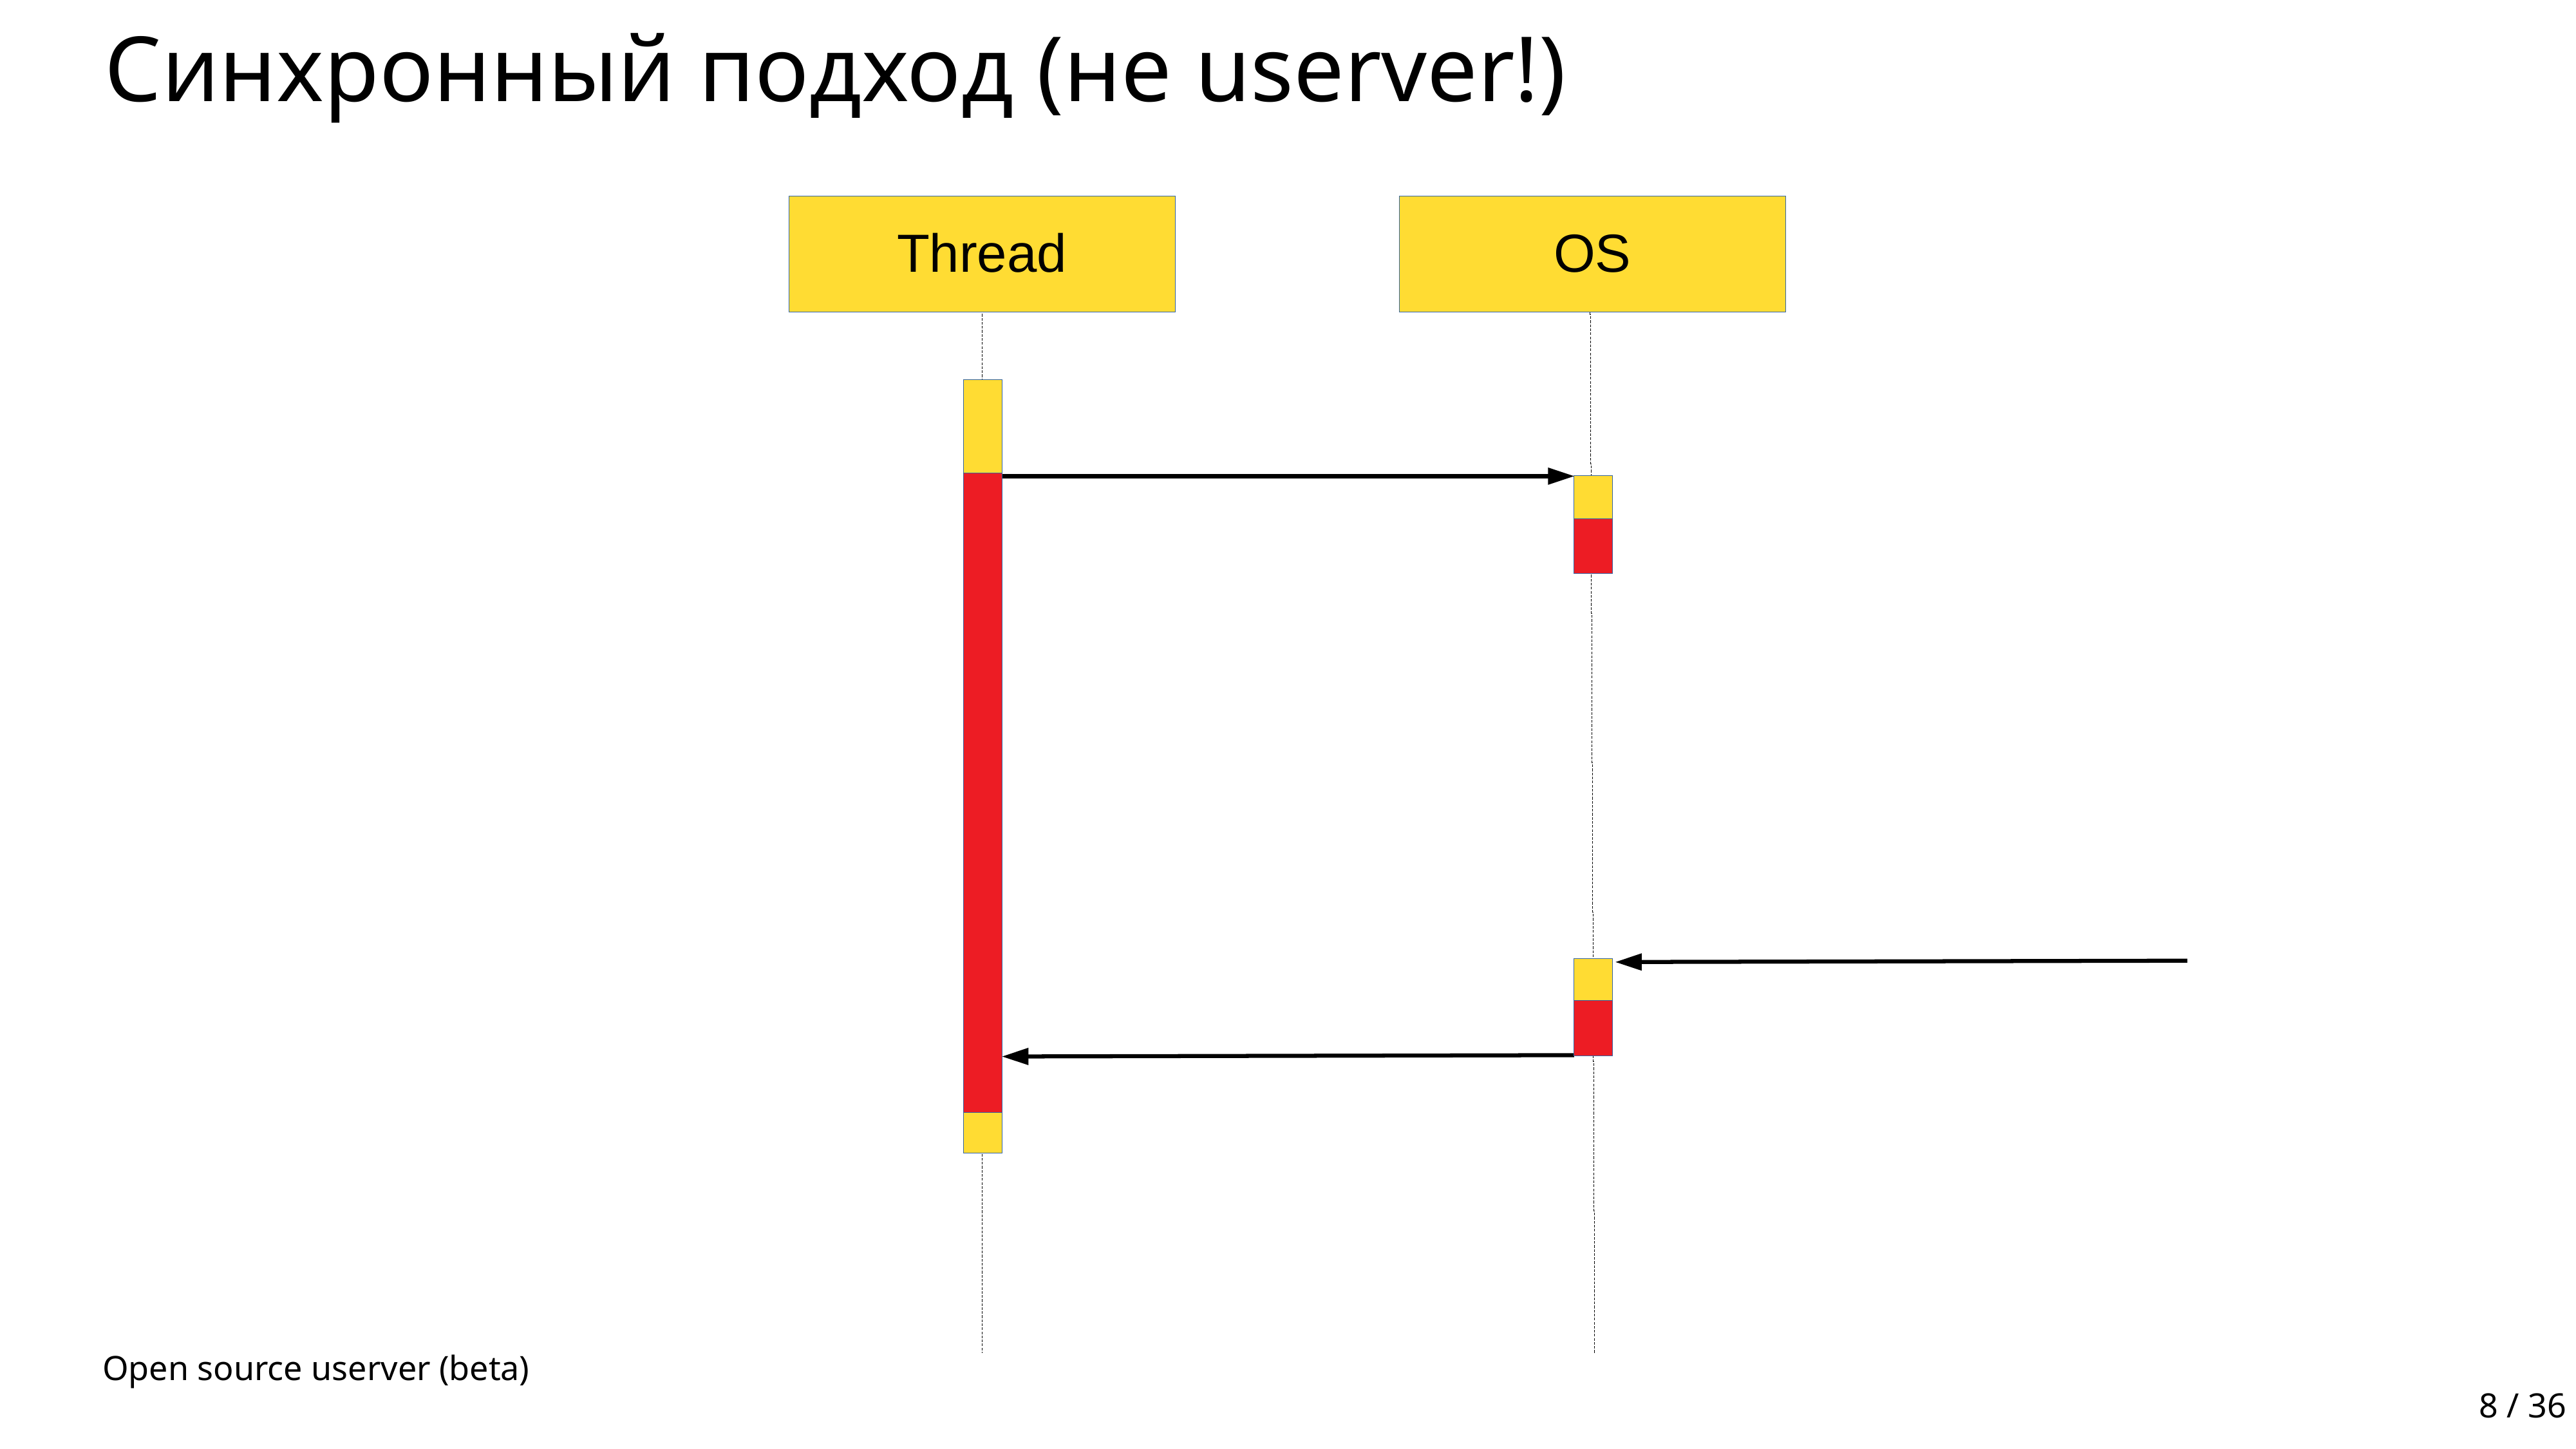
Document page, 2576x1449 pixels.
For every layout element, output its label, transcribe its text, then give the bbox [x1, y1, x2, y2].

text_box [963, 379, 1002, 1153]
text_box [1574, 475, 1613, 574]
list Open source userver (beta) [93, 1338, 1190, 1393]
text_box Thread [789, 196, 1176, 312]
text_box [1574, 958, 1613, 1056]
text_box OS [1399, 196, 1786, 312]
title Синхронный подход (не userver!) [95, 19, 2576, 155]
list <number> / 36 [1479, 1376, 2576, 1431]
